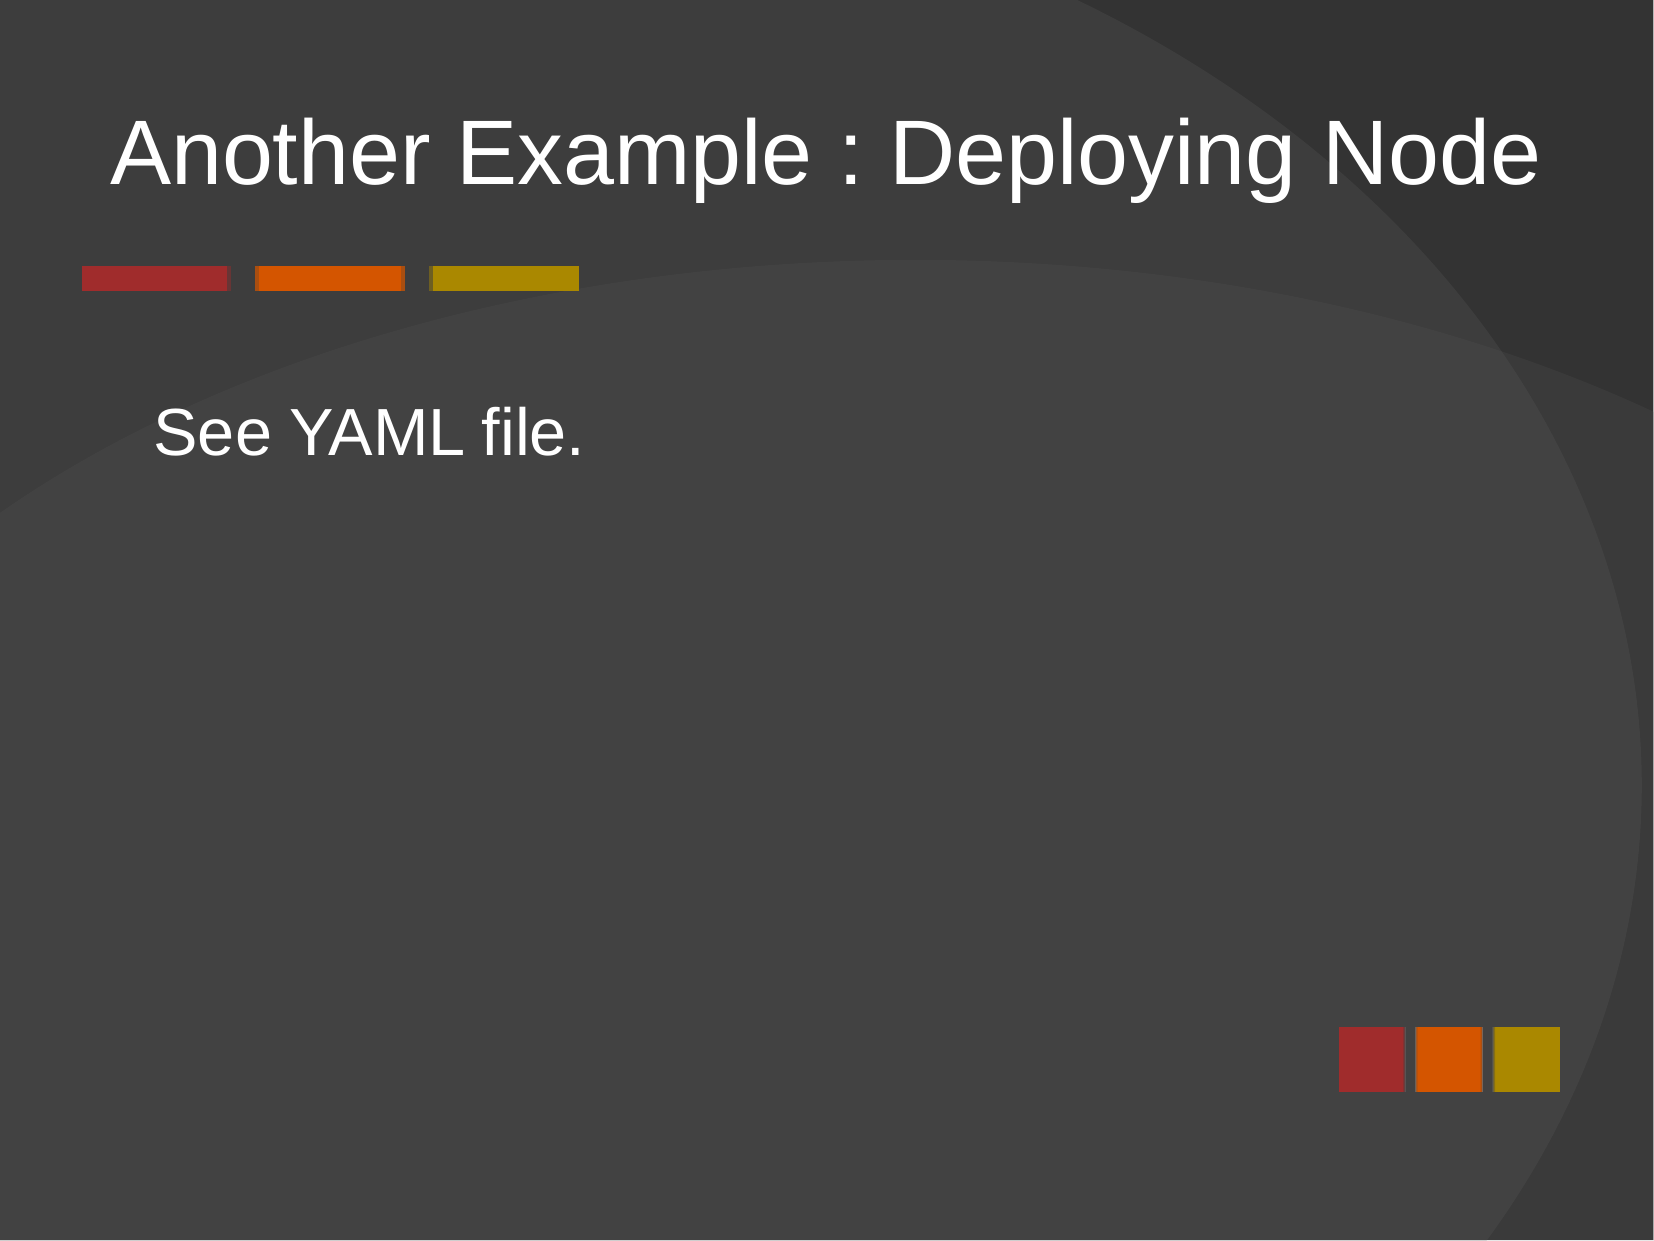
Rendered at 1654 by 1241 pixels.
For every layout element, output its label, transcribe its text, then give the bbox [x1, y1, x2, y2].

list See YAML file. [82, 290, 1571, 1010]
picture [1339, 1027, 1560, 1092]
picture [82, 266, 579, 290]
title Another Example : Deploying Node [82, 49, 1571, 257]
